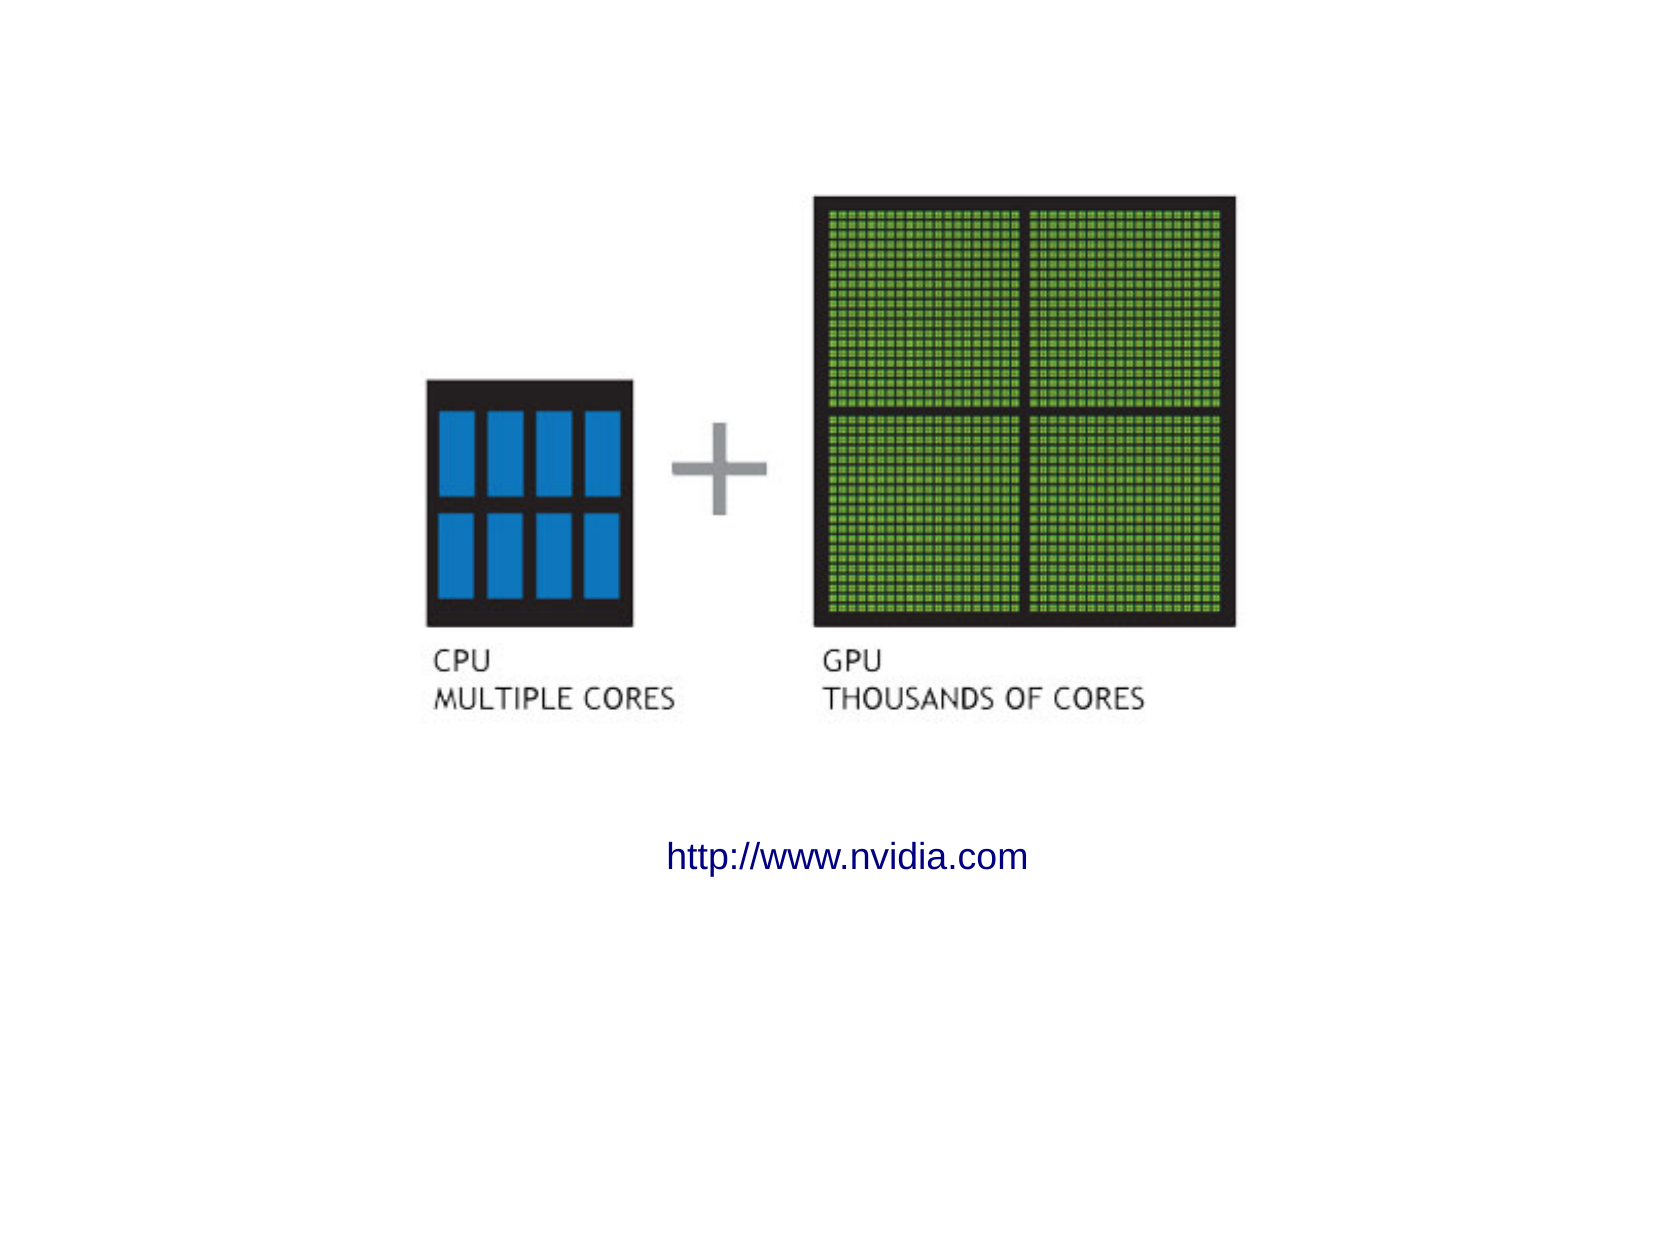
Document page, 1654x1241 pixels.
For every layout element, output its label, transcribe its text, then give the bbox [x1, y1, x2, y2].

text_box http://www.nvidia.com [615, 828, 1081, 886]
picture [405, 179, 1261, 751]
